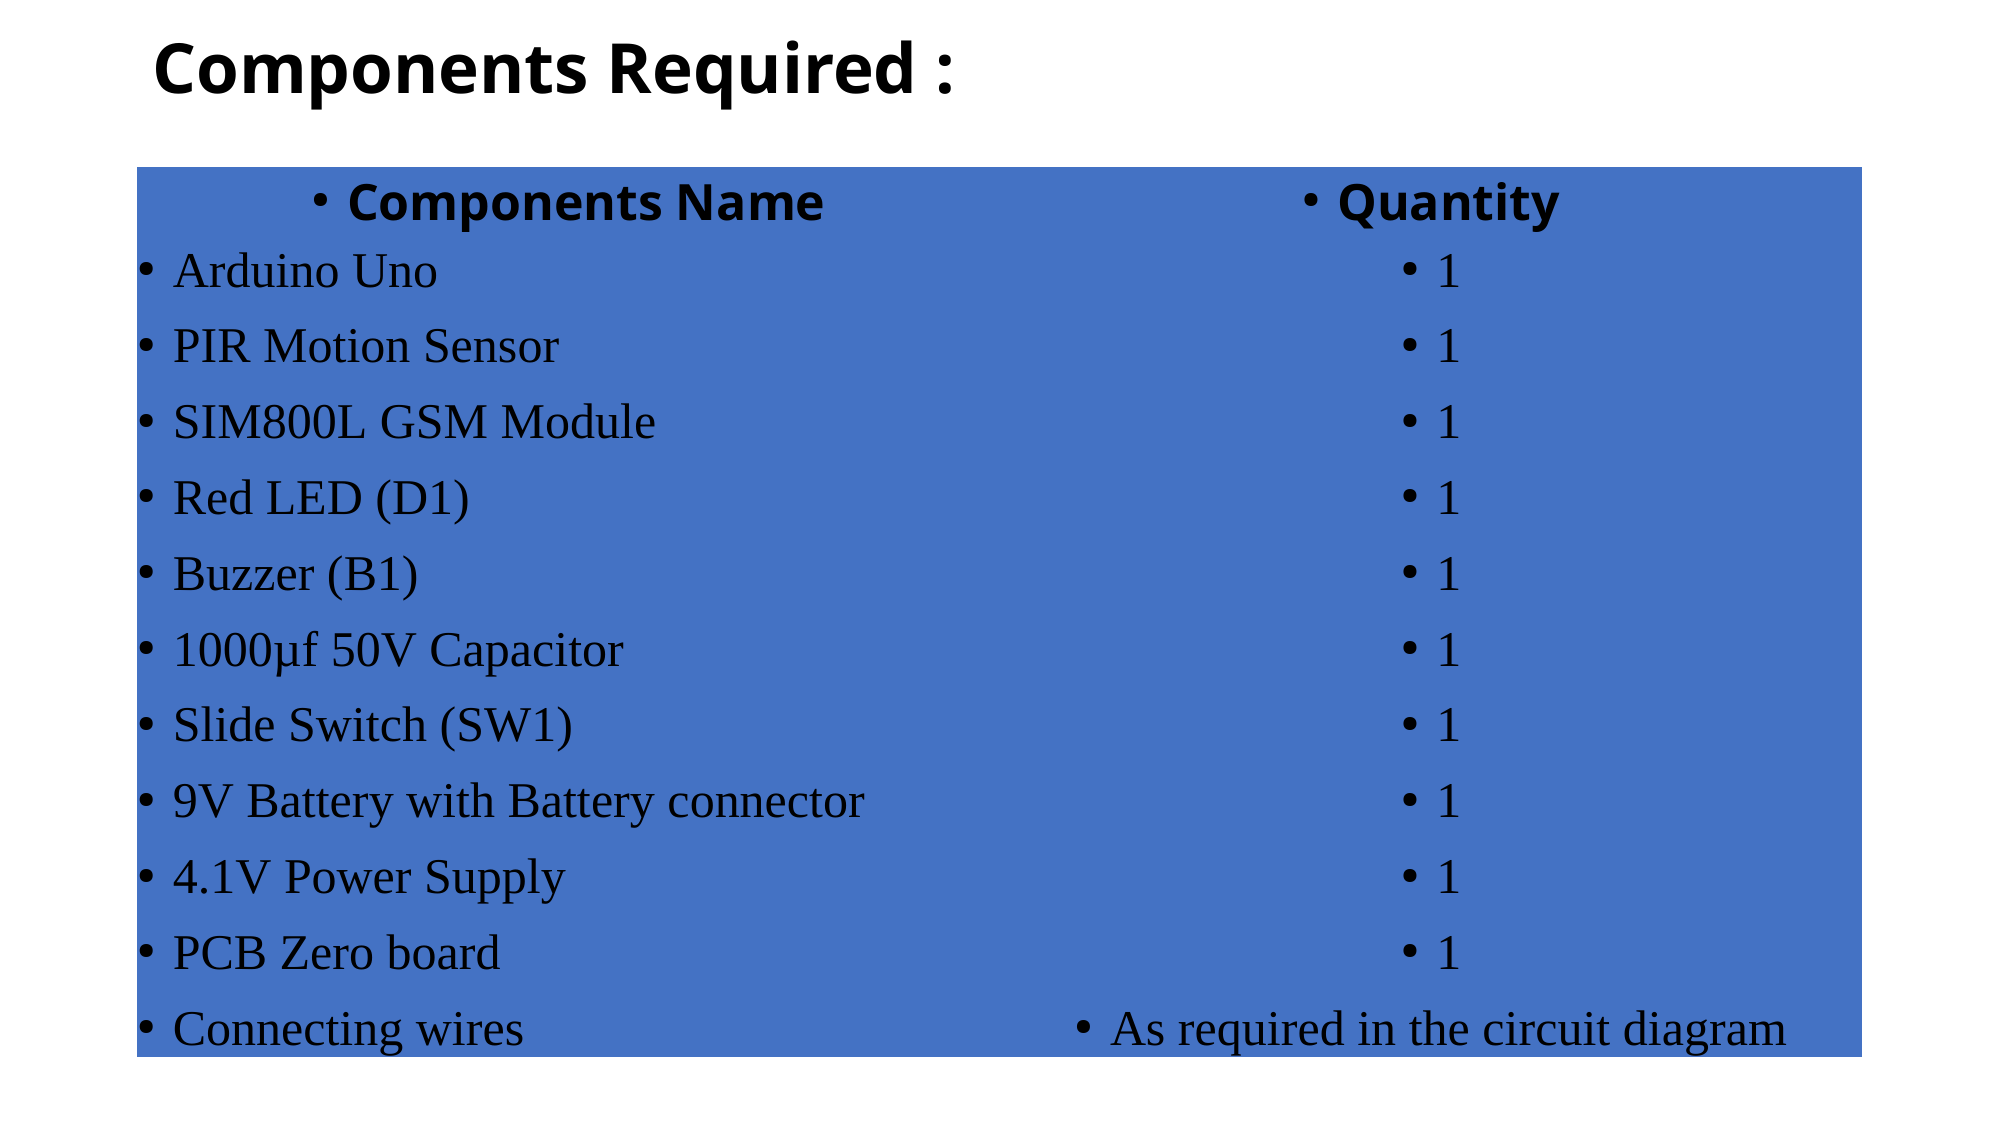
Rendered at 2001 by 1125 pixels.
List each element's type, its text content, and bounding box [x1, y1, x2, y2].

table_cell 4.1V Power Supply [137, 849, 1000, 925]
table_cell As required in the circuit diagram [1000, 1001, 1862, 1057]
table_cell SIM800L GSM Module [137, 394, 1000, 470]
table_cell 1 [1000, 622, 1862, 697]
table_cell Connecting wires [137, 1001, 1000, 1057]
table_cell Buzzer (B1) [137, 546, 1000, 622]
table_cell PCB Zero board [137, 925, 1000, 1001]
table_cell Arduino Uno [137, 242, 1000, 318]
table_cell 1 [1000, 849, 1862, 925]
table_cell 1000µf 50V Capacitor [137, 622, 1000, 697]
table_cell PIR Motion Sensor [137, 318, 1000, 394]
table_cell 9V Battery with Battery connector [137, 773, 1000, 849]
table_cell 1 [1000, 546, 1862, 622]
table_cell Red LED (D1) [137, 470, 1000, 546]
table_cell 1 [1000, 242, 1862, 318]
table_cell 1 [1000, 394, 1862, 470]
table_cell Slide Switch (SW1) [137, 697, 1000, 773]
table_cell 1 [1000, 697, 1862, 773]
table_cell 1 [1000, 925, 1862, 1001]
table_header Components Name [137, 167, 1000, 242]
table_cell 1 [1000, 470, 1862, 546]
table_cell 1 [1000, 773, 1862, 849]
table_cell 1 [1000, 318, 1862, 394]
title Components Required : [137, 26, 1863, 200]
table_header Quantity [1000, 167, 1862, 242]
